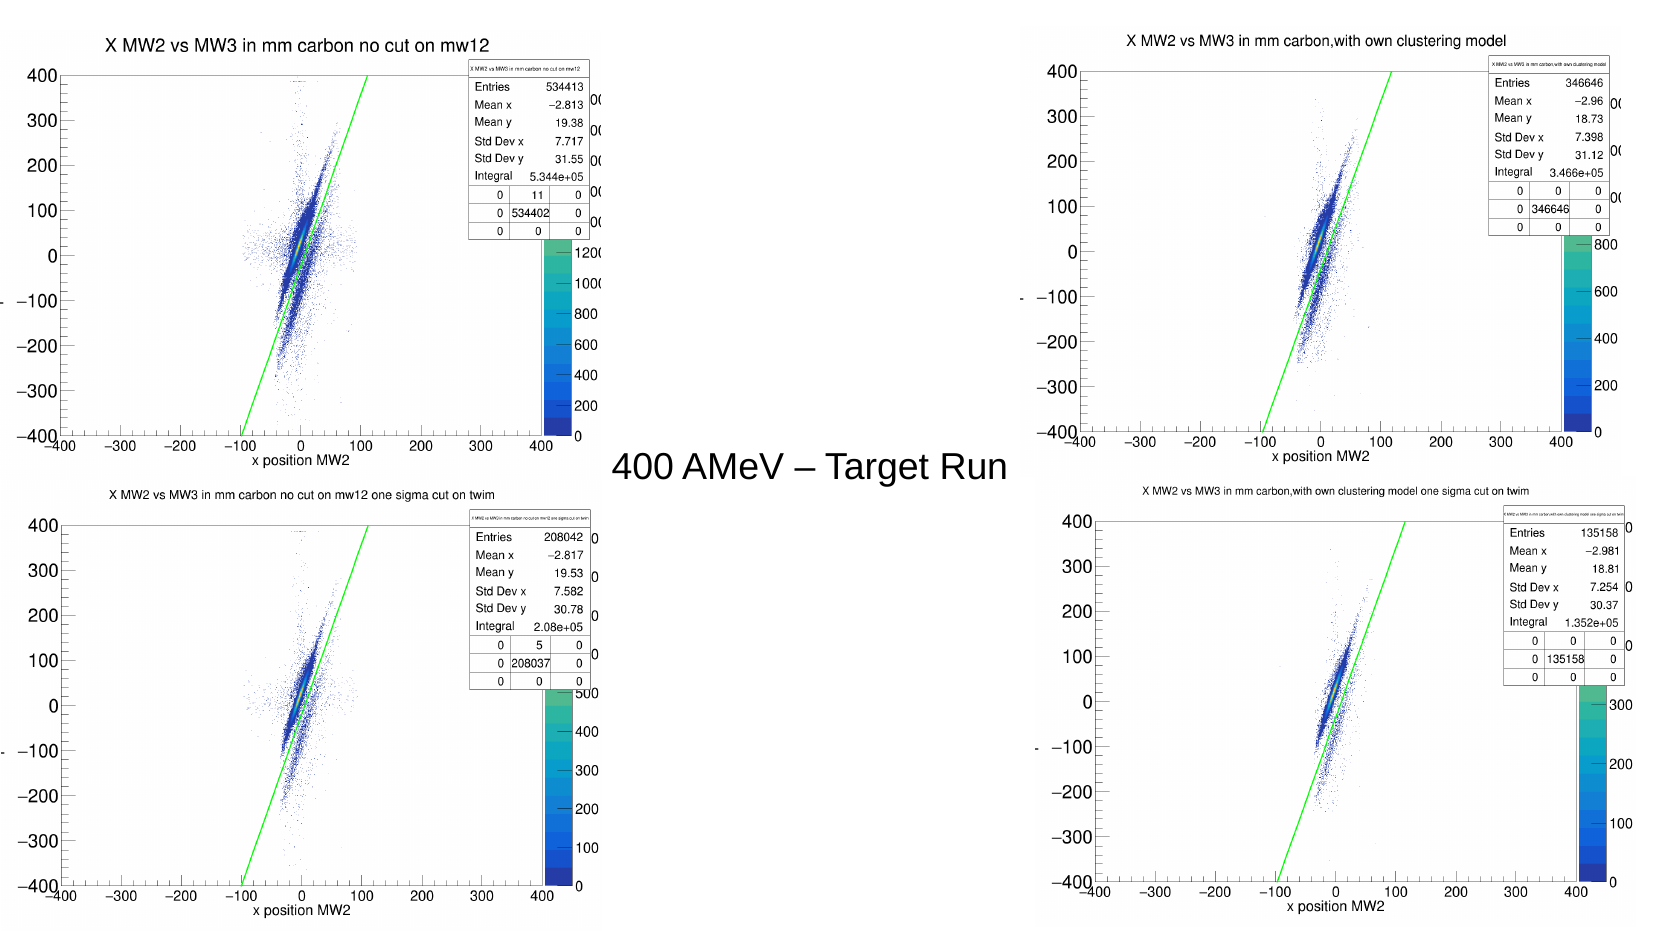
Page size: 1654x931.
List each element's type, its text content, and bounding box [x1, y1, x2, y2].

picture [0, 30, 602, 931]
text_box 400 AMeV – Target Run [601, 438, 1035, 496]
picture [1020, 26, 1636, 927]
